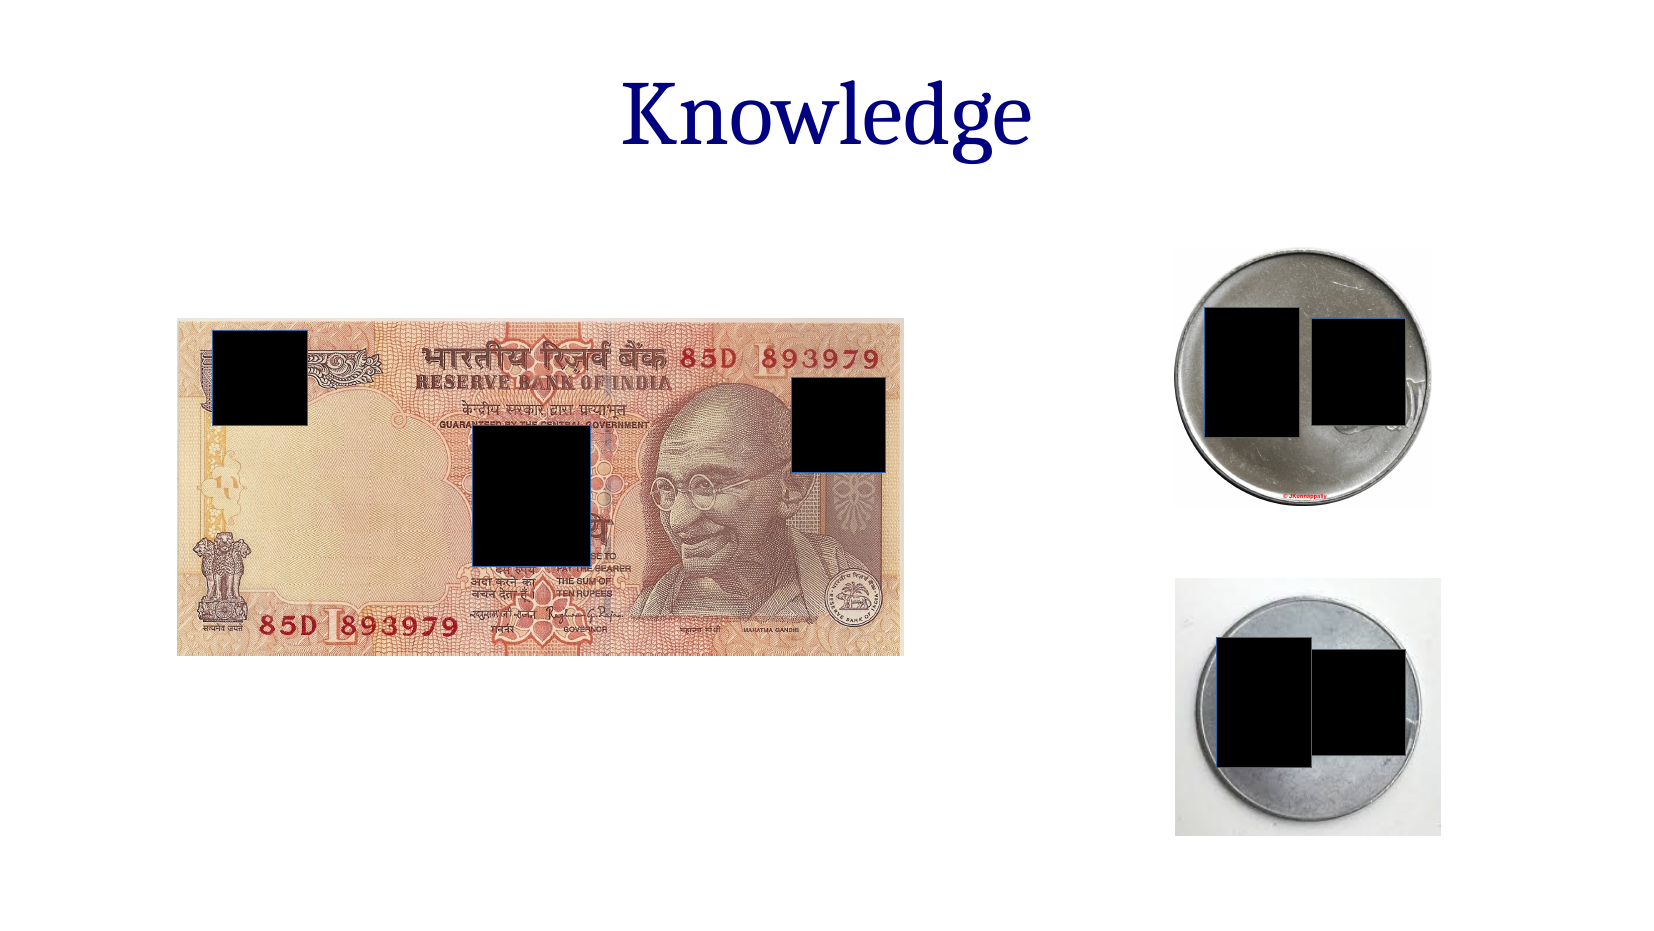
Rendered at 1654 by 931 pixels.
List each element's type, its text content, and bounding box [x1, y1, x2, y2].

text_box [1204, 307, 1300, 438]
text_box [1311, 318, 1406, 426]
text_box [1216, 637, 1406, 768]
title Knowledge [82, 37, 1571, 193]
picture [177, 318, 904, 656]
text_box [791, 377, 886, 473]
text_box [212, 330, 308, 426]
picture [1175, 578, 1441, 836]
text_box [472, 425, 591, 567]
picture [1174, 247, 1432, 506]
